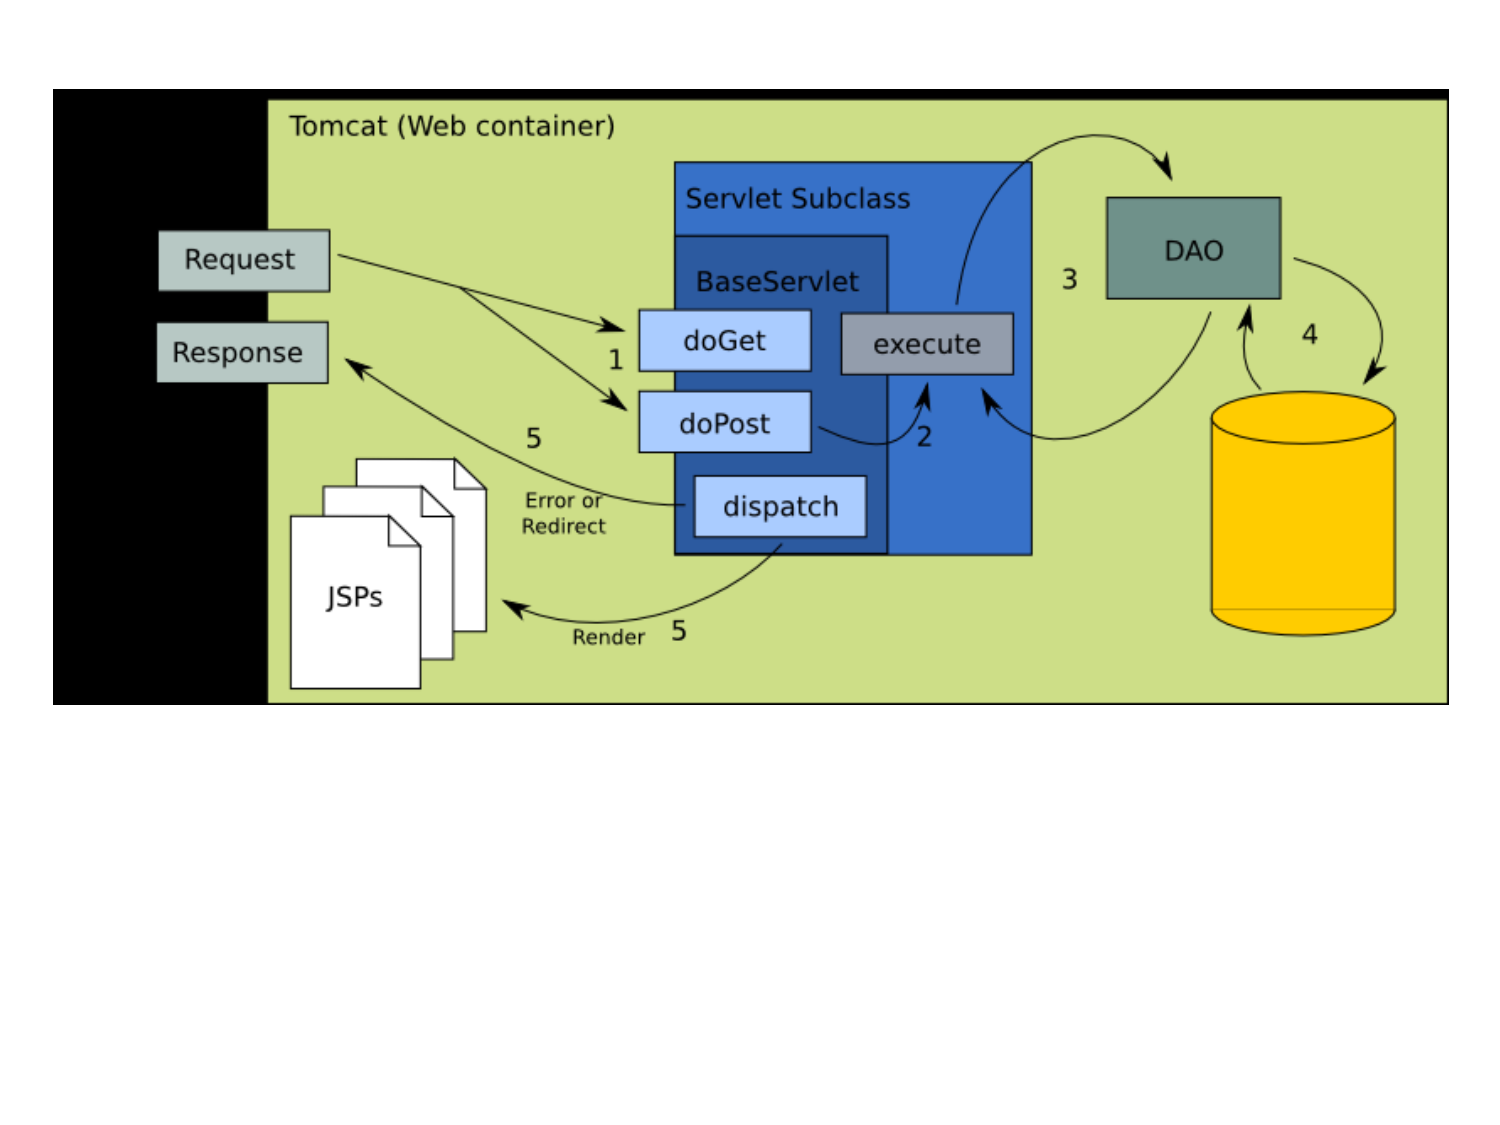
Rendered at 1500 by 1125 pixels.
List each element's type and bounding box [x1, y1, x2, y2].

picture [53, 89, 1449, 705]
